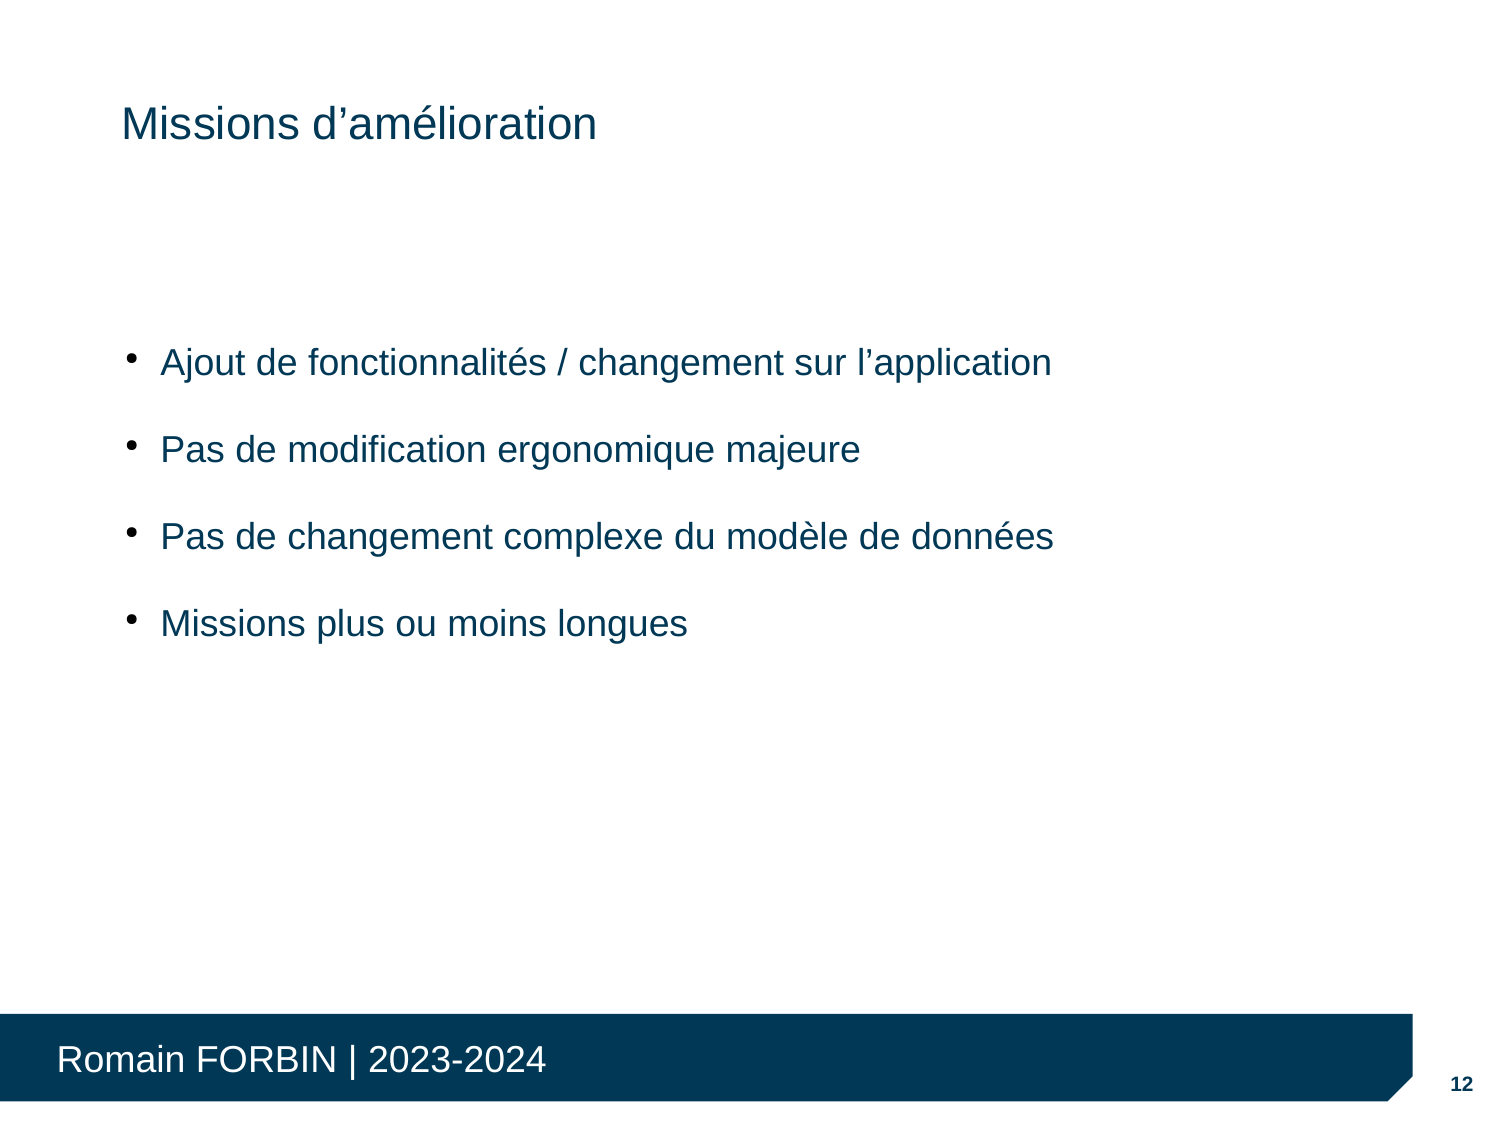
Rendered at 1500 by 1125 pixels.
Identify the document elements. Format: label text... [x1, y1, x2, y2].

title Missions d’amélioration [121, 68, 1438, 179]
list Ajout de fonctionnalités / changement sur l’application Pas de modification ergonomique majeure Pas de changement complexe du modèle de données Missions plus ou moins longues [125, 337, 1382, 970]
